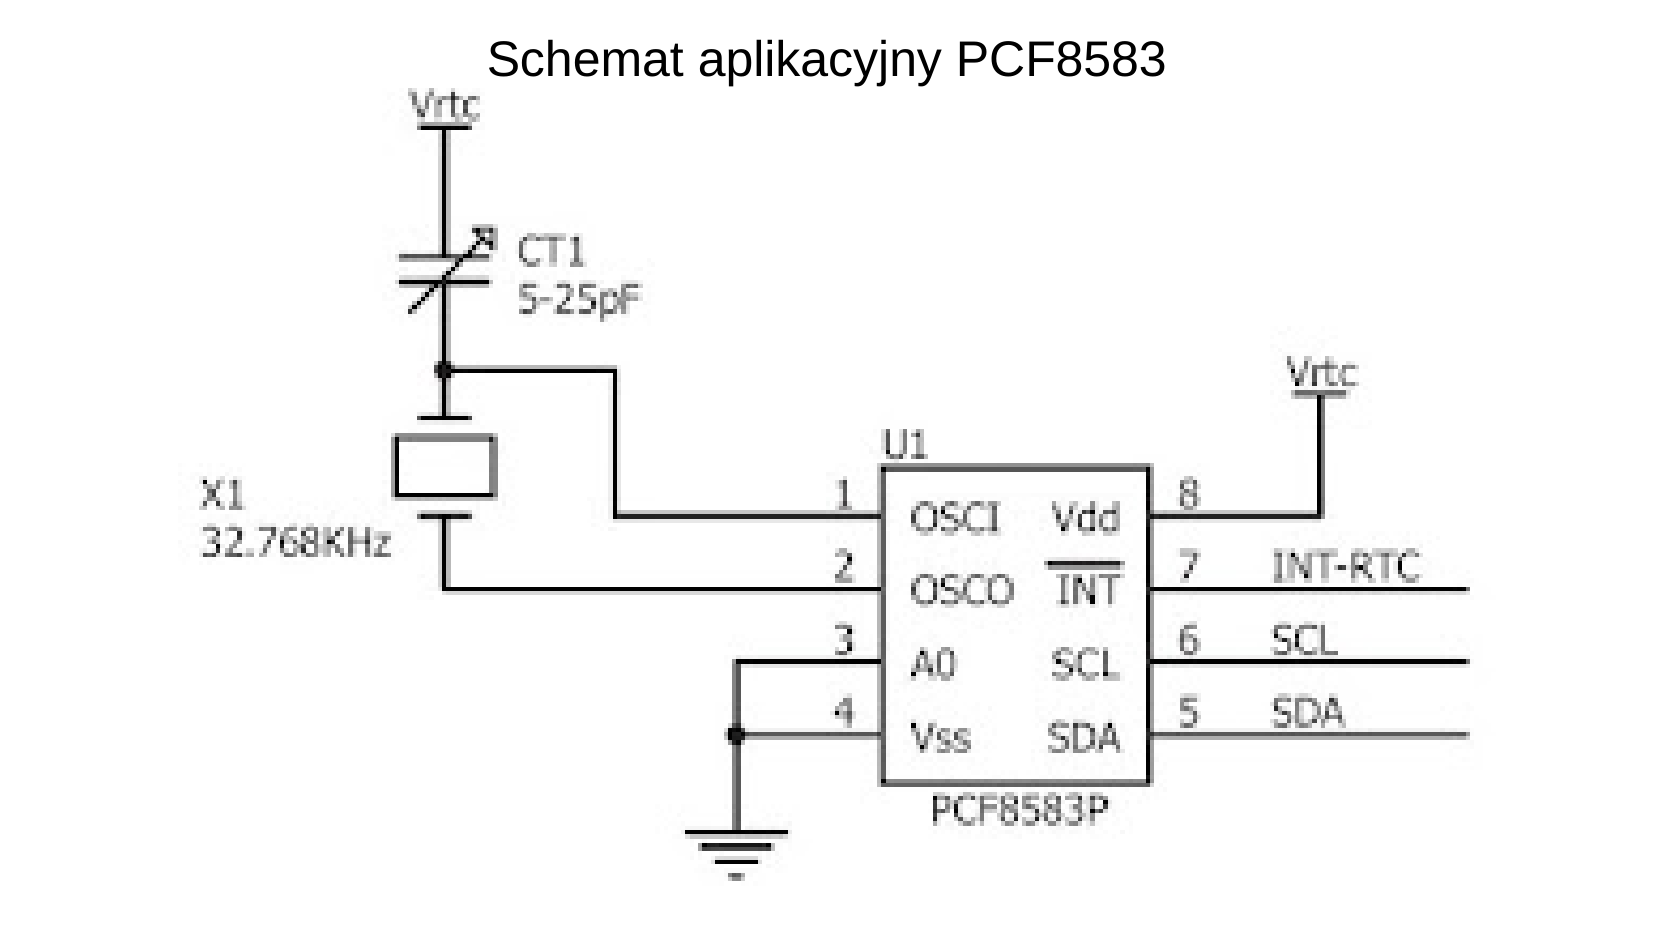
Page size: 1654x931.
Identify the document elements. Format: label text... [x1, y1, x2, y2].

title Schemat aplikacyjny PCF8583 [29, 29, 1625, 89]
picture [144, 88, 1509, 886]
